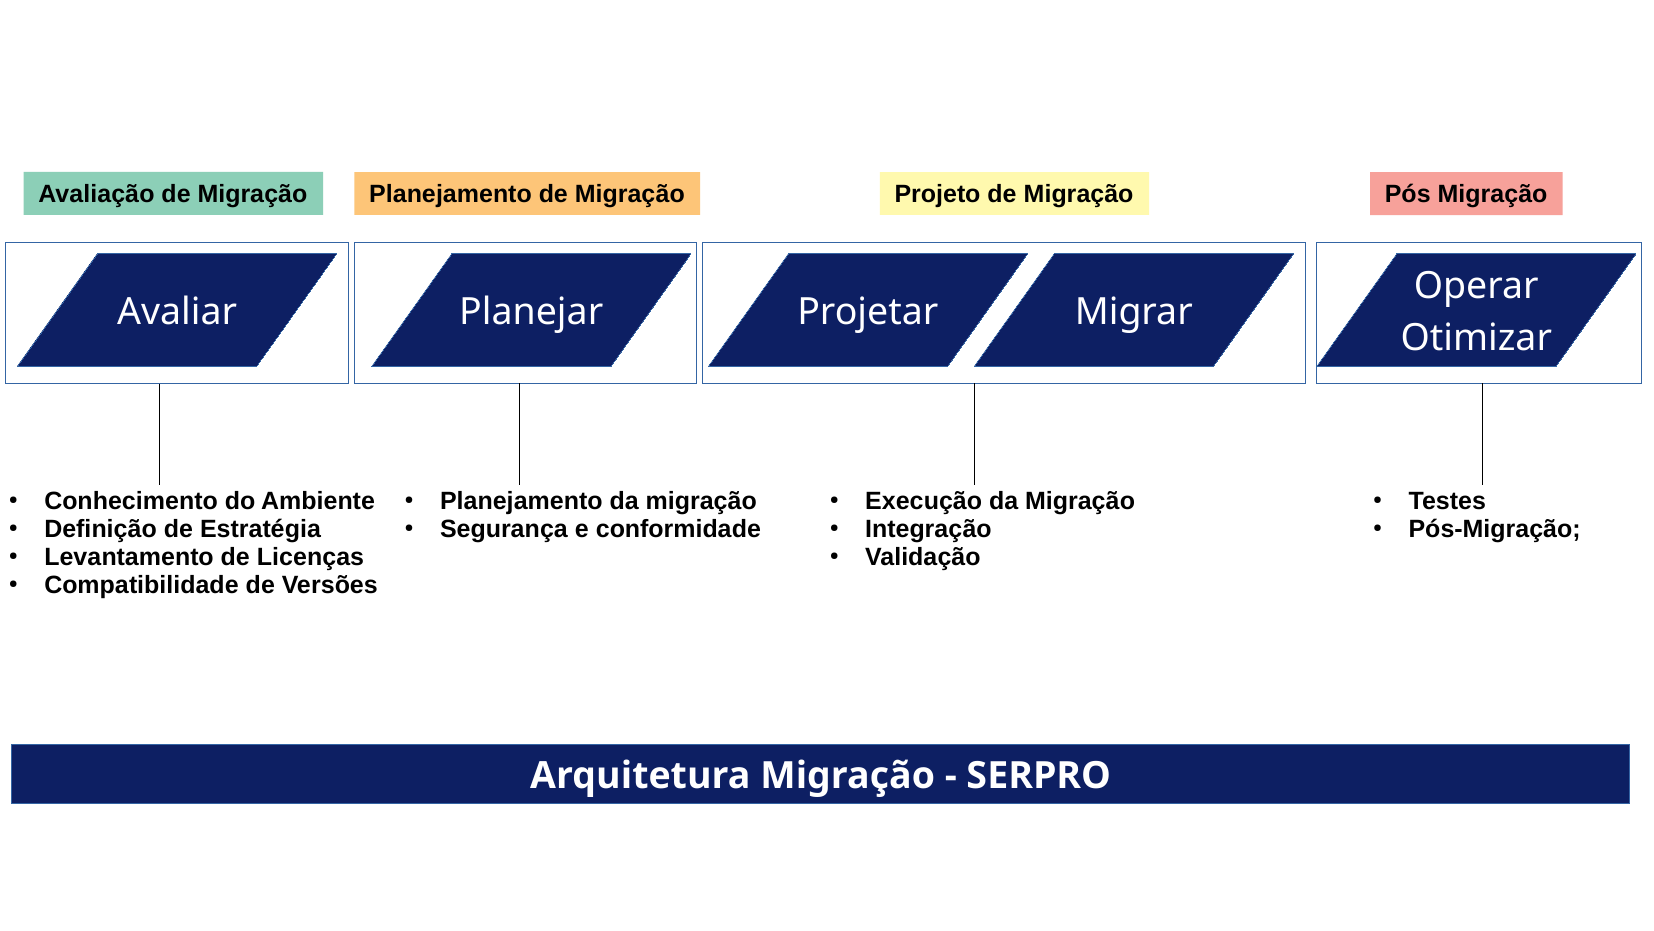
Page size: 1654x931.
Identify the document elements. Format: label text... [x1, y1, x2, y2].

text_box [1316, 242, 1642, 384]
text_box Conhecimento do Ambiente Definição de Estratégia Levantamento de Licenças Compatibilidade de Versões [0, 479, 389, 719]
text_box Arquitetura Migração - SERPRO [11, 744, 1630, 804]
text_box Planejamento de Migração [354, 172, 701, 215]
text_box Avaliação de Migração [23, 171, 323, 215]
text_box Execução da Migração Integração Validação [814, 479, 1217, 719]
text_box Testes Pós-Migração; [1358, 479, 1596, 719]
text_box [5, 242, 349, 384]
text_box [702, 242, 1306, 384]
text_box Avaliar [17, 253, 337, 367]
text_box [354, 242, 697, 384]
text_box Planejamento da migração Segurança e conformidade [389, 479, 777, 719]
text_box Pós Migração [1370, 172, 1563, 216]
text_box Projeto de Migração [879, 172, 1150, 215]
